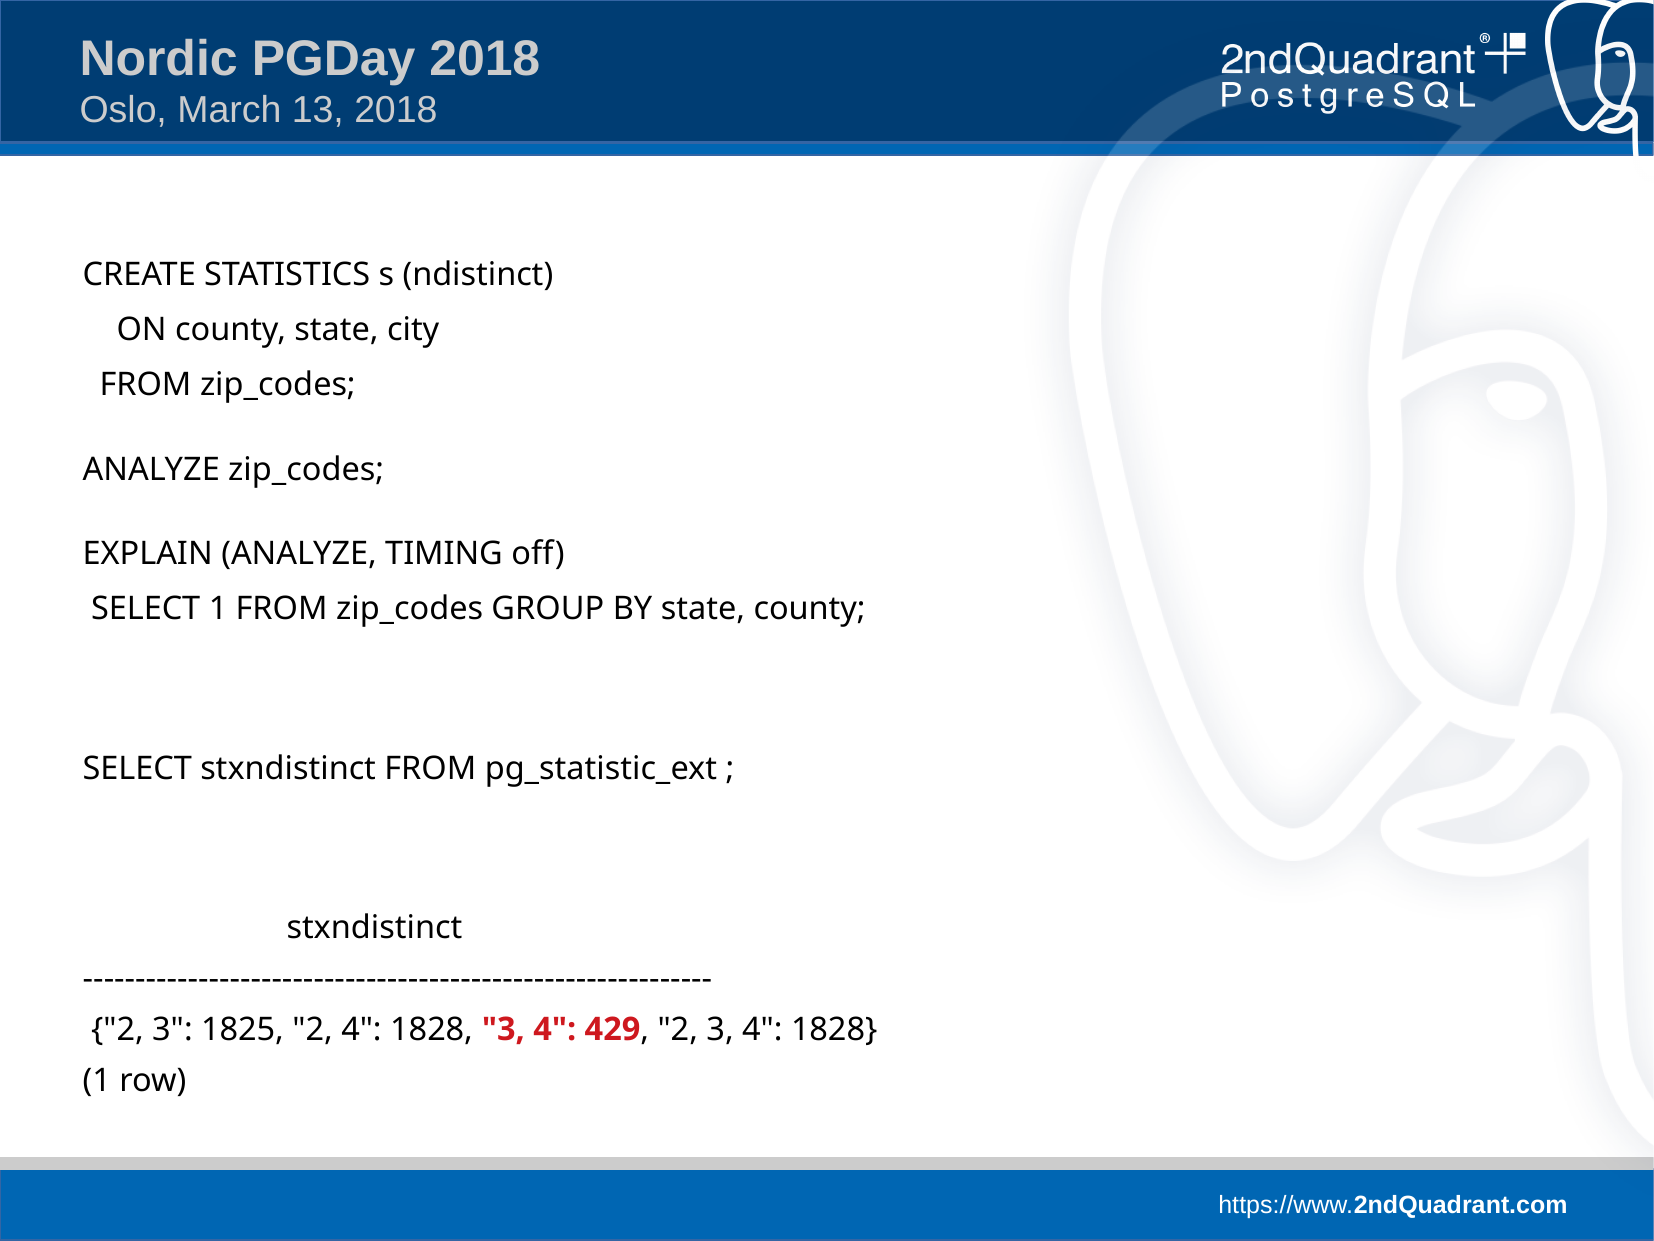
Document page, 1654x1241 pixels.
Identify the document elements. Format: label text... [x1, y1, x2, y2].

list CREATE STATISTICS s (ndistinct) ON county, state, city FROM zip_codes; ANALYZE zip_codes; EXPLAIN (ANALYZE, TIMING off) SELECT 1 FROM zip_codes GROUP BY state, county; SELECT stxndistinct FROM pg_statistic_ext ; stxndistinct ------------------------------------------------------------ {"2, 3": 1825, "2, 4": 1828, "3, 4": 429, "2, 3, 4": 1828} (1 row) [82, 239, 1571, 1105]
picture [632, 0, 1654, 1241]
